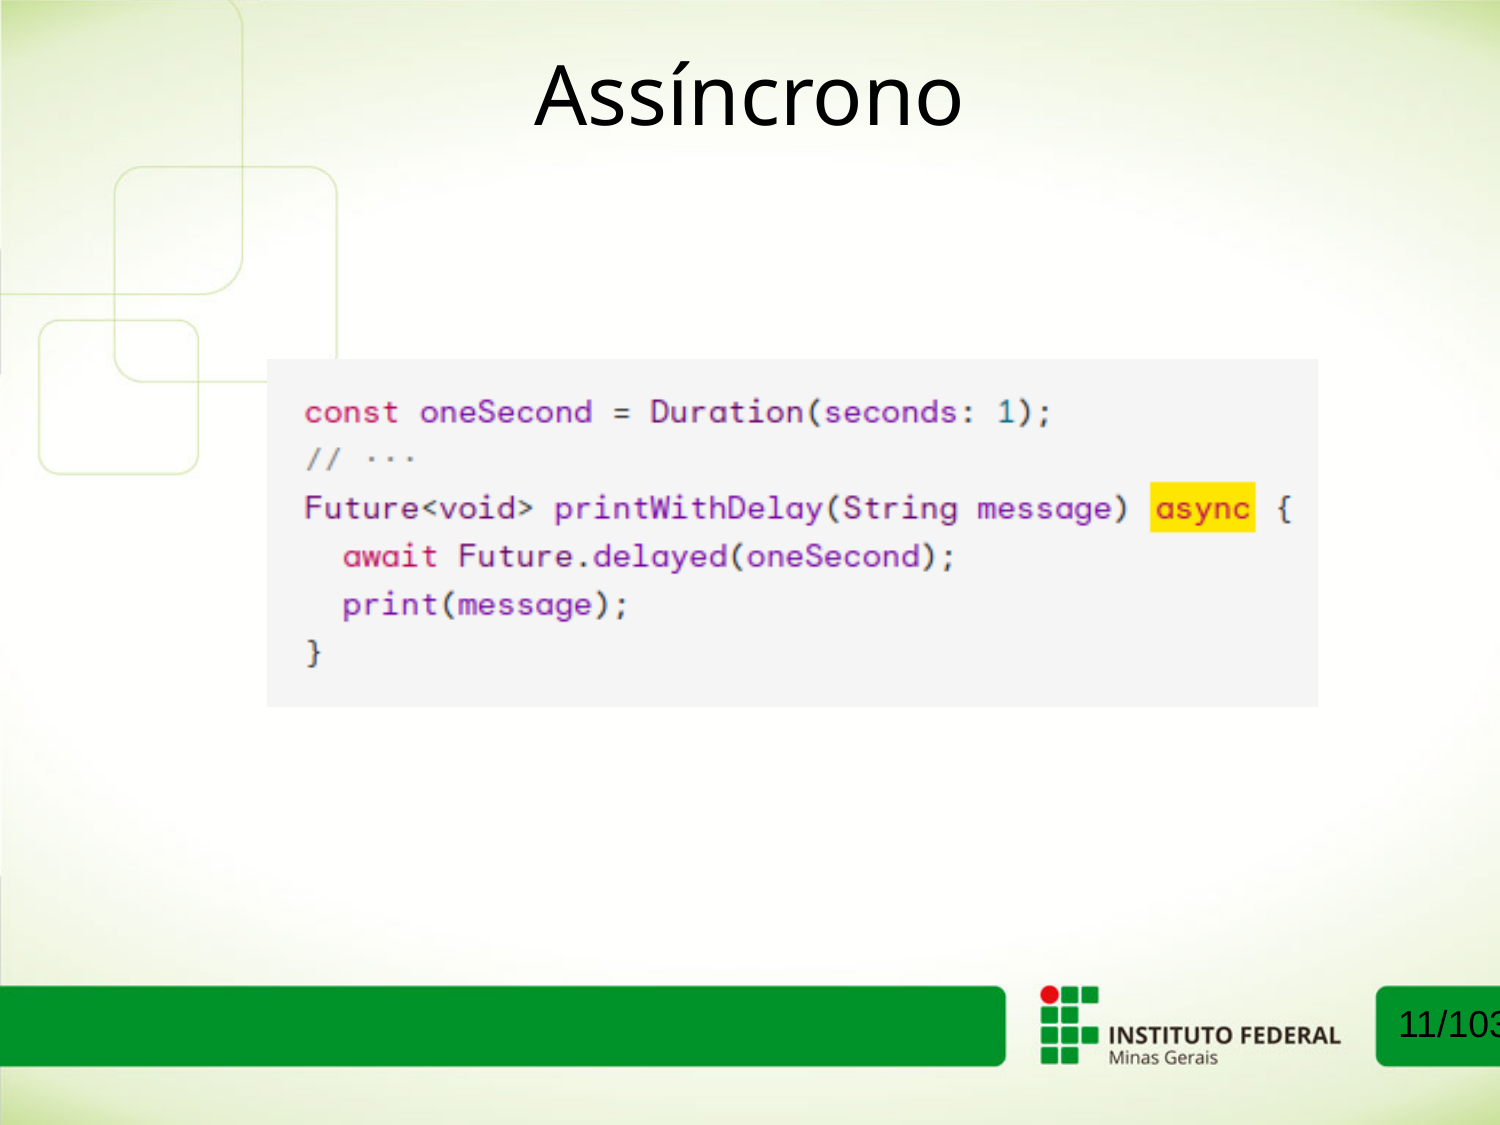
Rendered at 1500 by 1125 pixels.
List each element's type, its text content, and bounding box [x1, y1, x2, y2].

picture [0, 0, 1500, 1125]
text_box Assíncrono [74, 30, 1425, 155]
